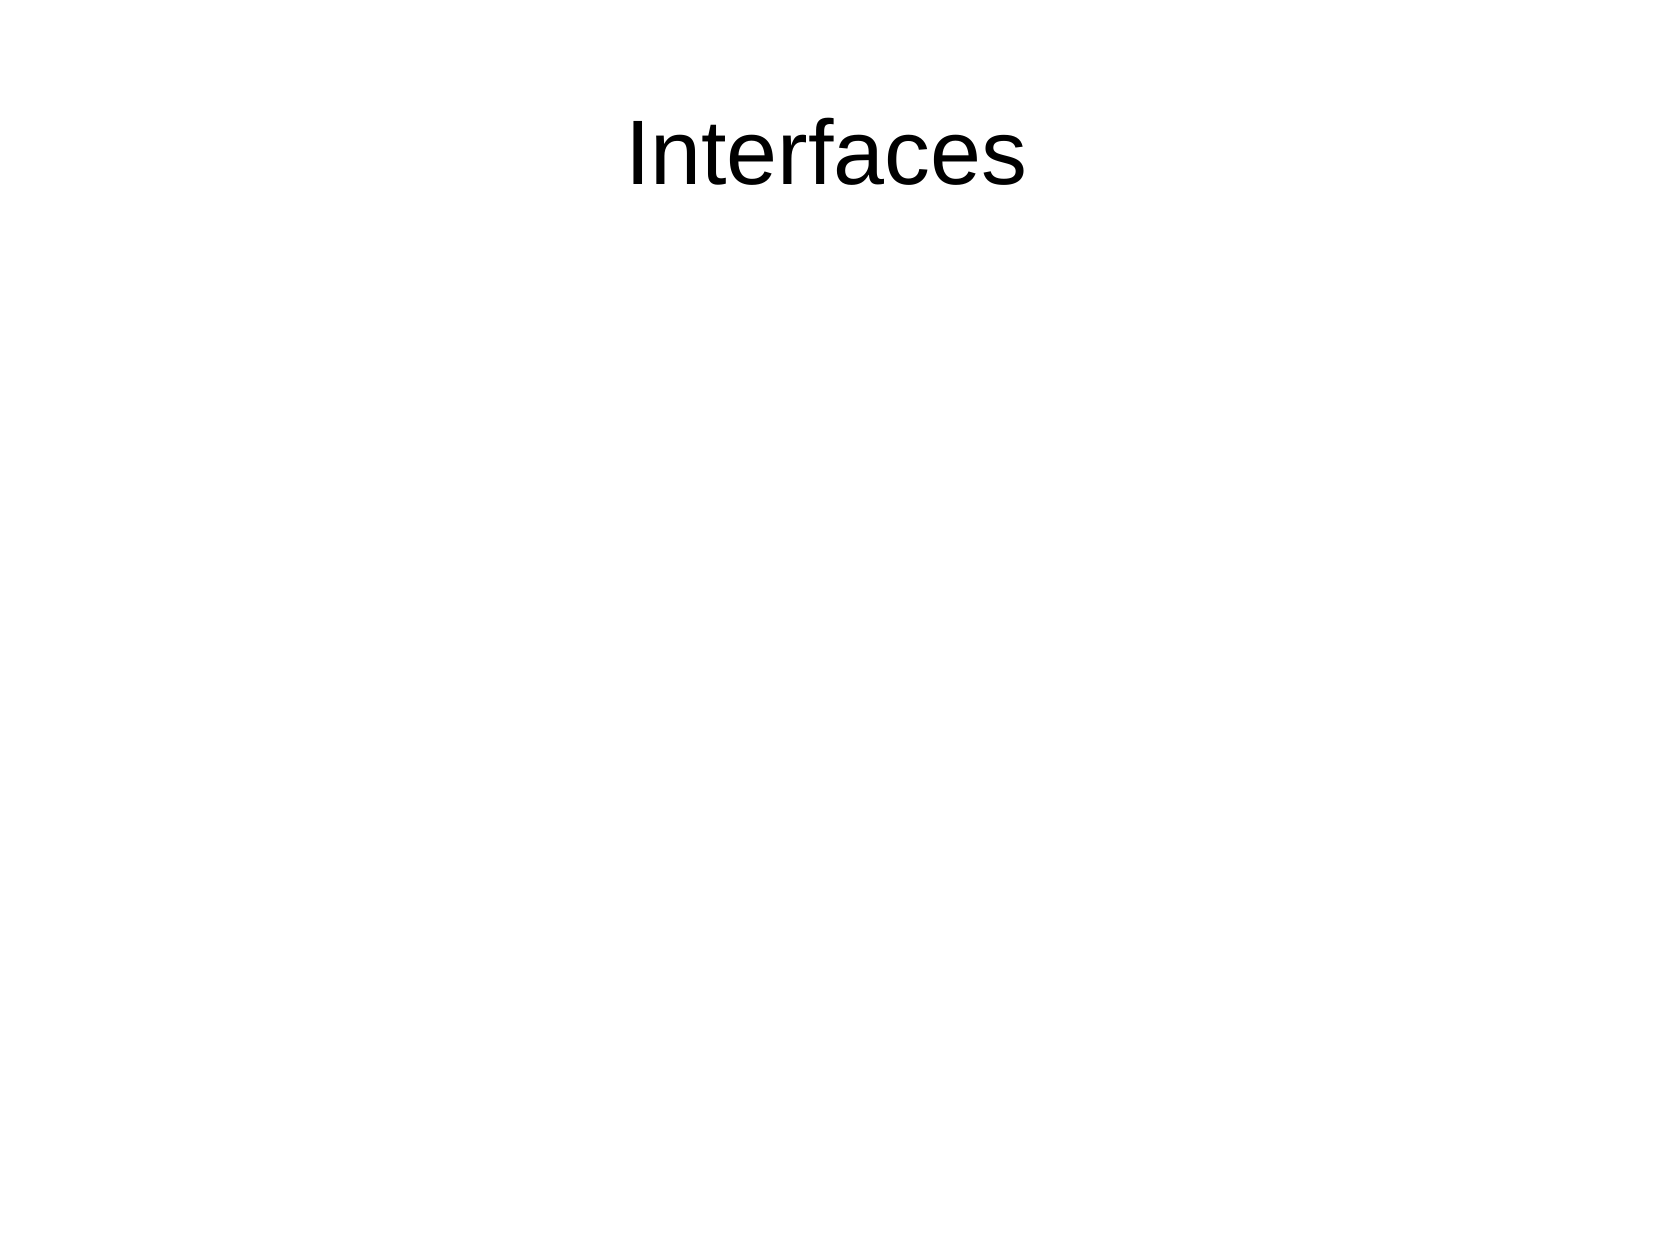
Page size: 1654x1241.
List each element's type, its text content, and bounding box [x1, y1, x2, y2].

title Interfaces [82, 49, 1571, 257]
